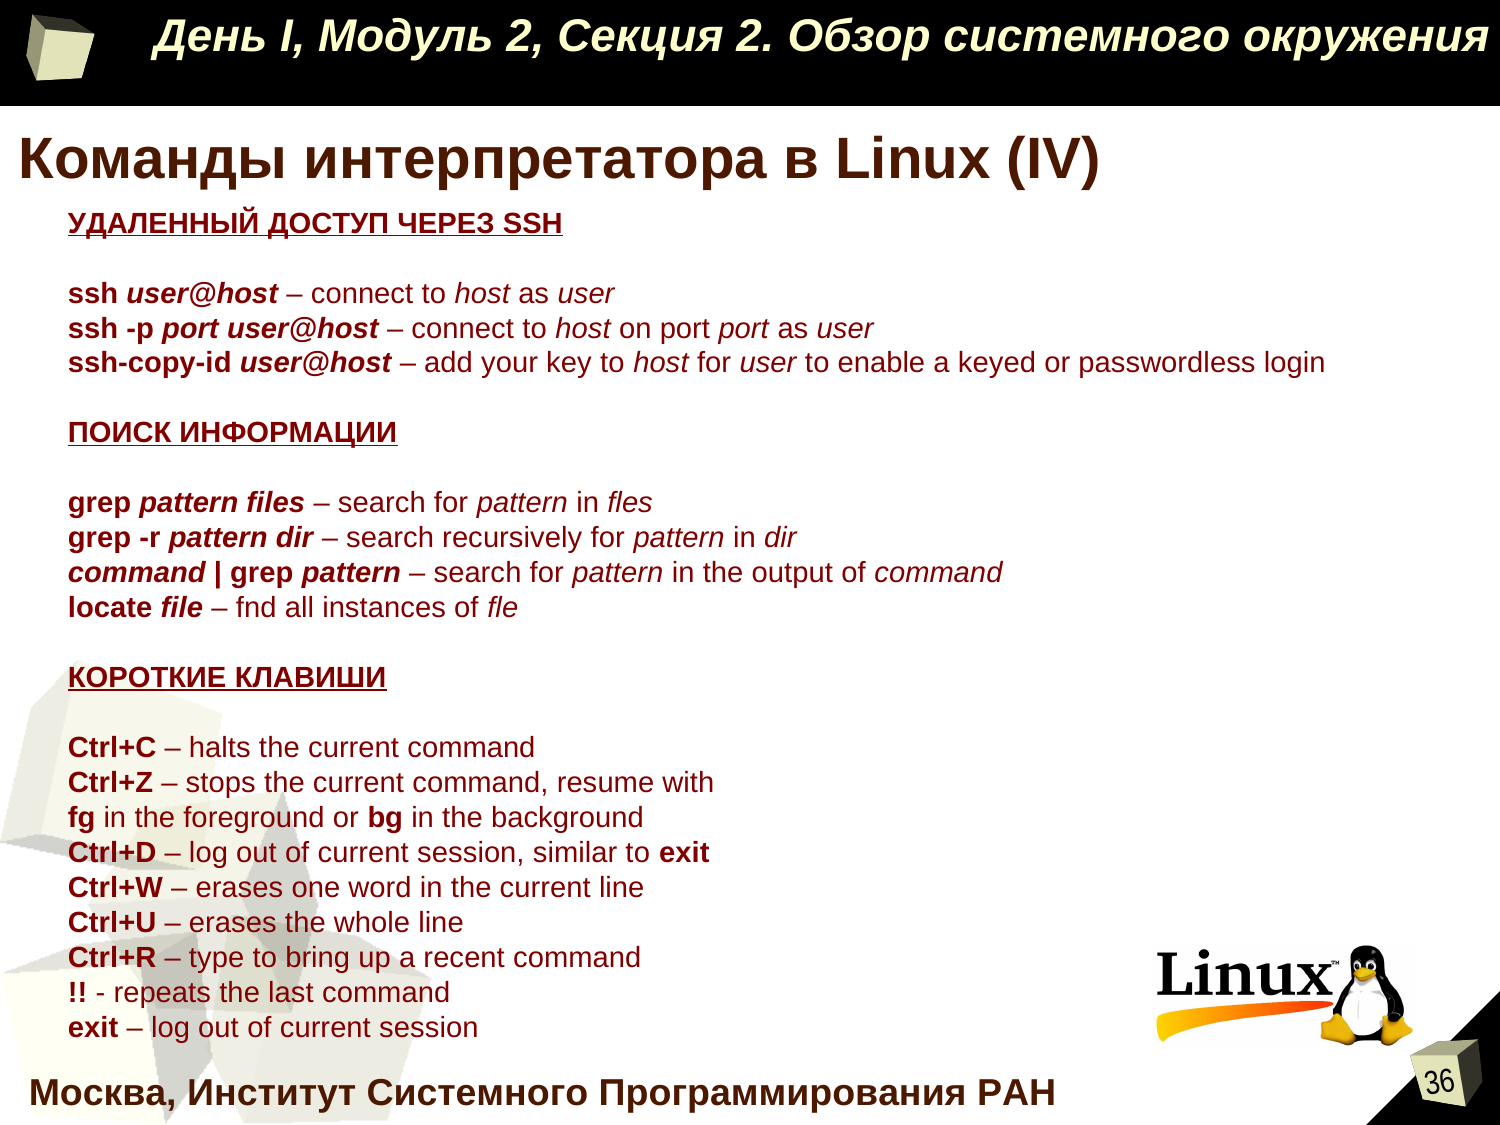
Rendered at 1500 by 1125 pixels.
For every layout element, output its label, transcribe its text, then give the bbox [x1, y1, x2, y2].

picture [0, 659, 433, 1125]
picture [423, 1088, 433, 1102]
text_box УДАЛЕННЫЙ ДОСТУП ЧЕРЕЗ SSH ssh user@host – connect to host as user ssh -p port user@host – connect to host on port port as user ssh-copy-id user@host – add your key to host for user to enable a keyed or passwordless login ПОИСК ИНФОРМАЦИИ grep pattern files – search for pattern in fles grep -r pattern dir – search recursively for pattern in dir command | grep pattern – search for pattern in the output of command locate file – fnd all instances of fle КОРОТКИЕ КЛАВИШИ Ctrl+C – halts the current command Ctrl+Z – stops the current command, resume with fg in the foreground or bg in the background Ctrl+D – log out of current session, similar to exit Ctrl+W – erases one word in the current line Ctrl+U – erases the whole line Ctrl+R – type to bring up a recent command !! - repeats the last command exit – log out of current session [53, 198, 1412, 1051]
text_box Команды интерпретатора в Linux (IV) [4, 112, 1500, 198]
picture [1151, 944, 1418, 1048]
